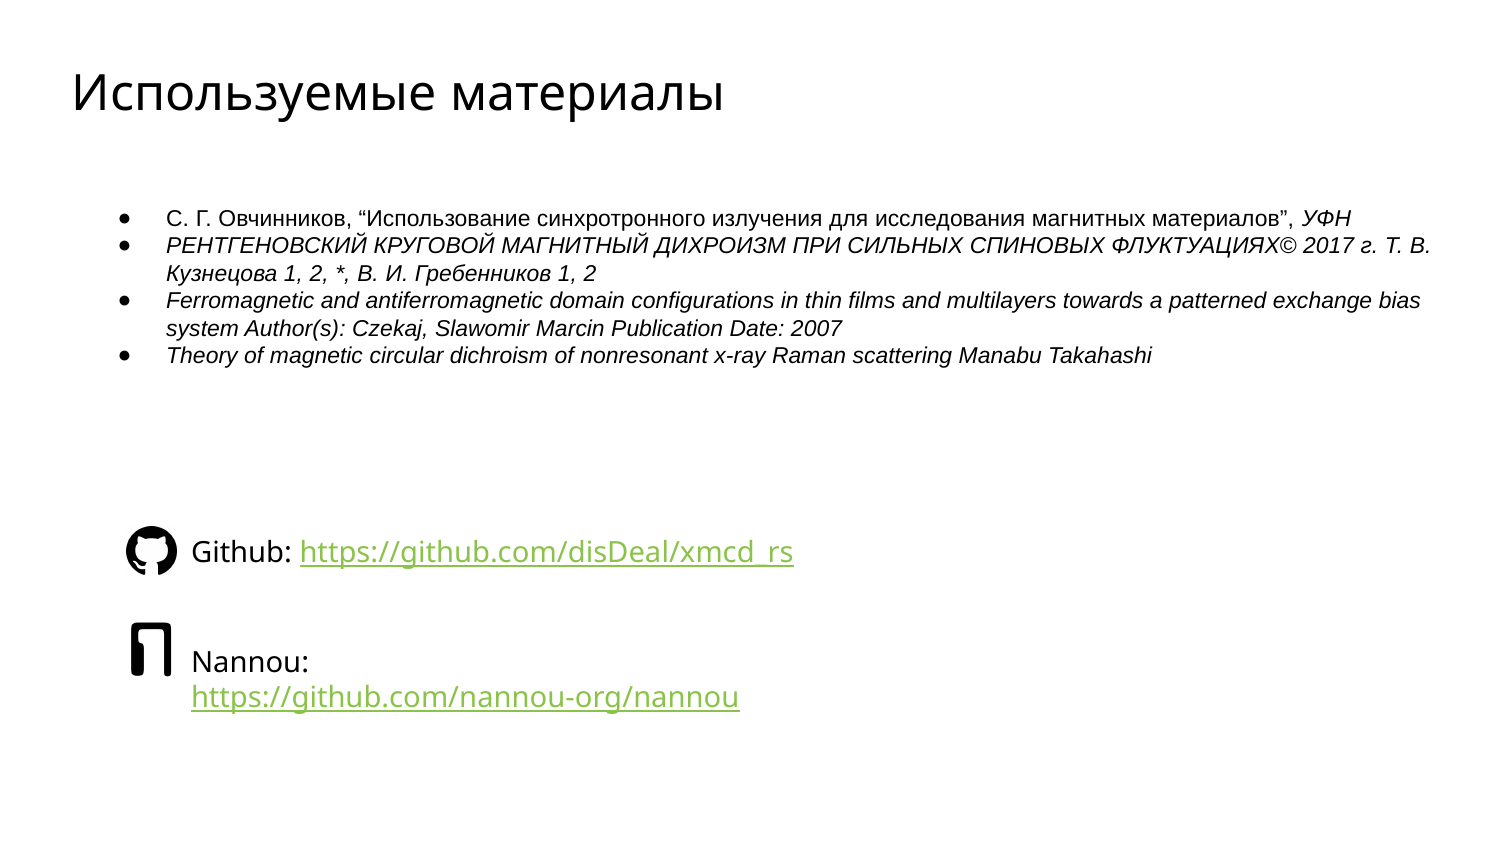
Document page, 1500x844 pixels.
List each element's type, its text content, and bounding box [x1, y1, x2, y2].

text_box С. Г. Овчинников, “Использование синхротронного излучения для исследования магнитных материалов”, УФН РЕНТГЕНОВСКИЙ КРУГОВОЙ МАГНИТНЫЙ ДИХРОИЗМ ПРИ СИЛЬНЫХ СПИНОВЫХ ФЛУКТУАЦИЯХ© 2017 г. Т. В. Кузнецова 1, 2, *, В. И. Гребенников 1, 2 Ferromagnetic and antiferromagnetic domain configurations in thin films and multilayers towards a patterned exchange bias system Author(s): Czekaj, Slawomir Marcin Publication Date: 2007 Theory of magnetic circular dichroism of nonresonant x-ray Raman scattering Manabu Takahashi [76, 188, 1451, 552]
picture [123, 621, 179, 677]
text_box Используемые материалы [56, 45, 858, 201]
text_box Github: https://github.com/disDeal/xmcd_rs Nannou: https://github.com/nannou-org/nannou [176, 518, 858, 738]
picture [126, 526, 177, 576]
